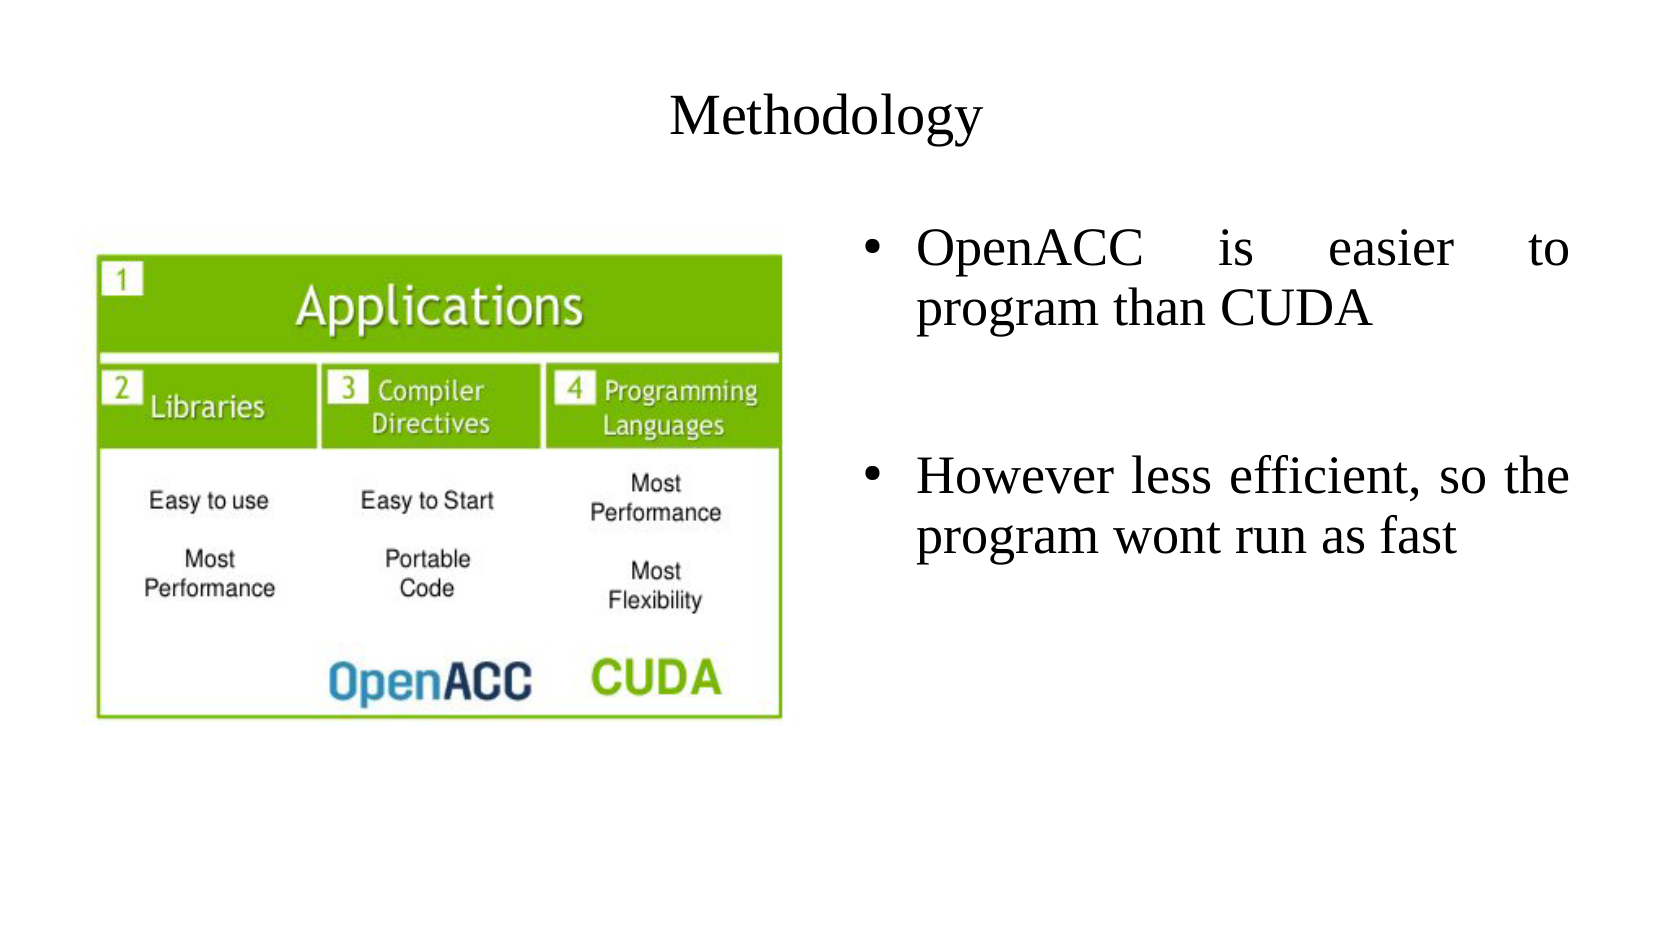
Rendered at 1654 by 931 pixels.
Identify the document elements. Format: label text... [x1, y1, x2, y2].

picture [53, 203, 846, 766]
title Methodology [82, 37, 1571, 193]
list OpenACC is easier to program than CUDA However less efficient, so the program wont run as fast [845, 217, 1572, 758]
